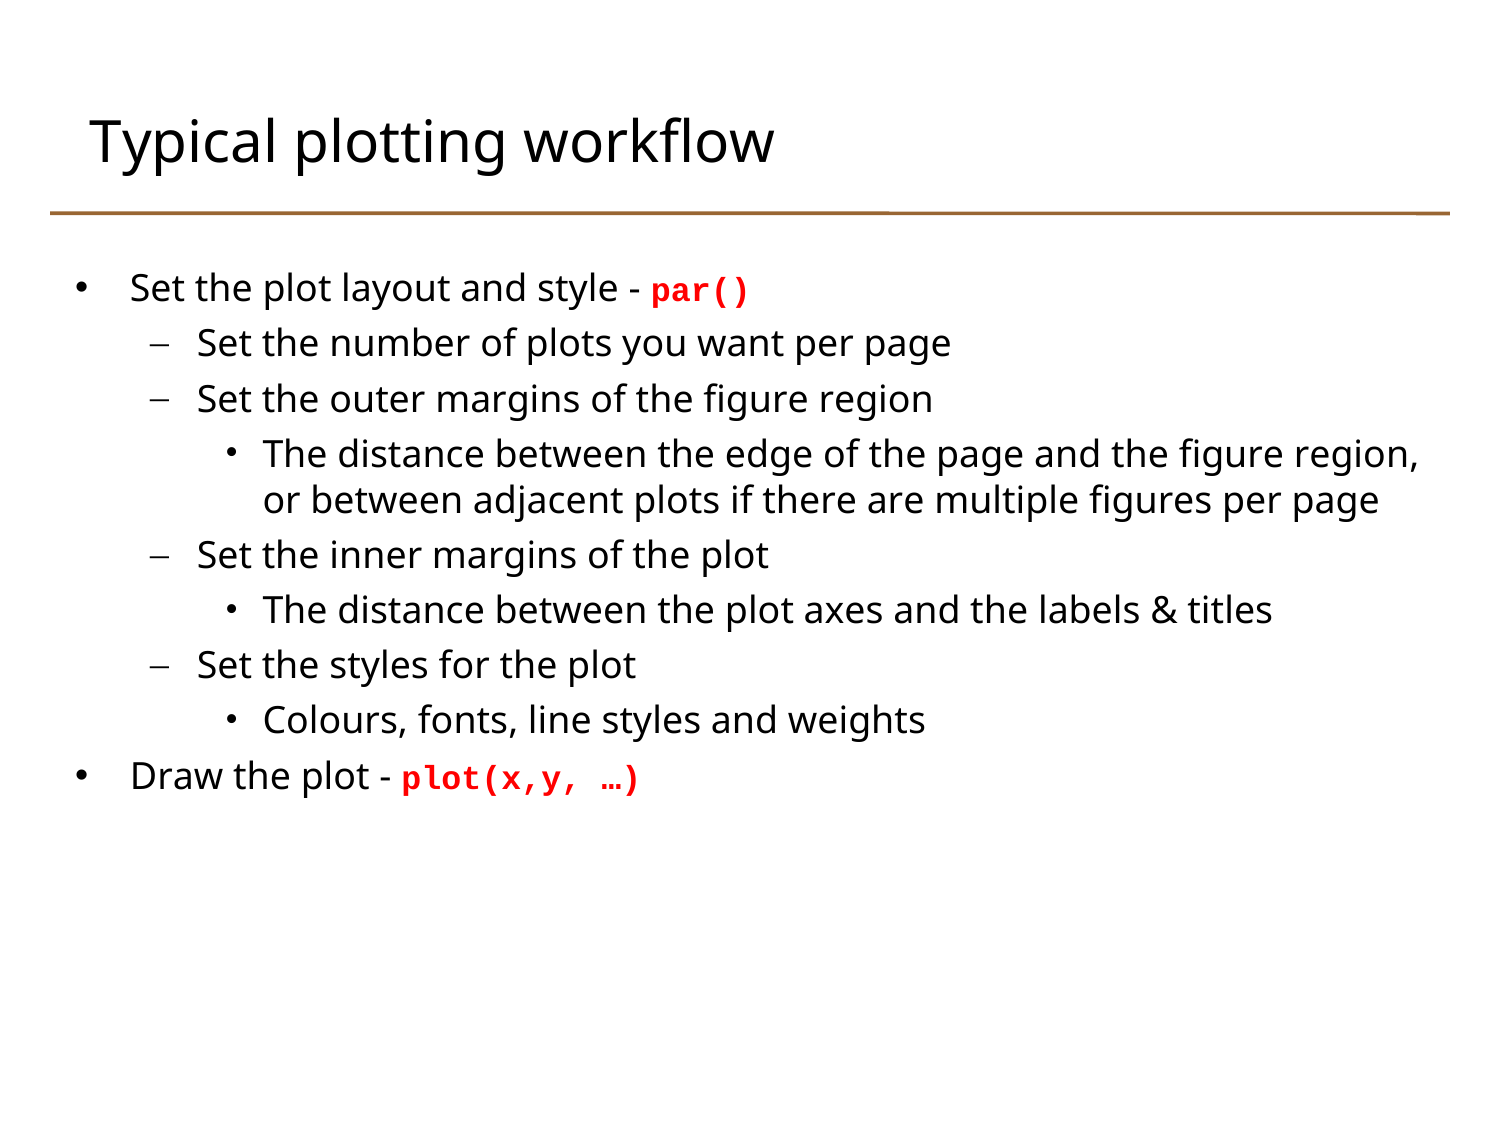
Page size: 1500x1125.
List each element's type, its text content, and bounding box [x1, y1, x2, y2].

text_box Set the plot layout and style - par() Set the number of plots you want per page Set the outer margins of the figure region The distance between the edge of the page and the figure region, or between adjacent plots if there are multiple figures per page Set the inner margins of the plot The distance between the plot axes and the labels & titles Set the styles for the plot Colours, fonts, line styles and weights Draw the plot - plot(x,y, …) [75, 263, 1425, 1006]
text_box Typical plotting workflow [75, 44, 1425, 233]
